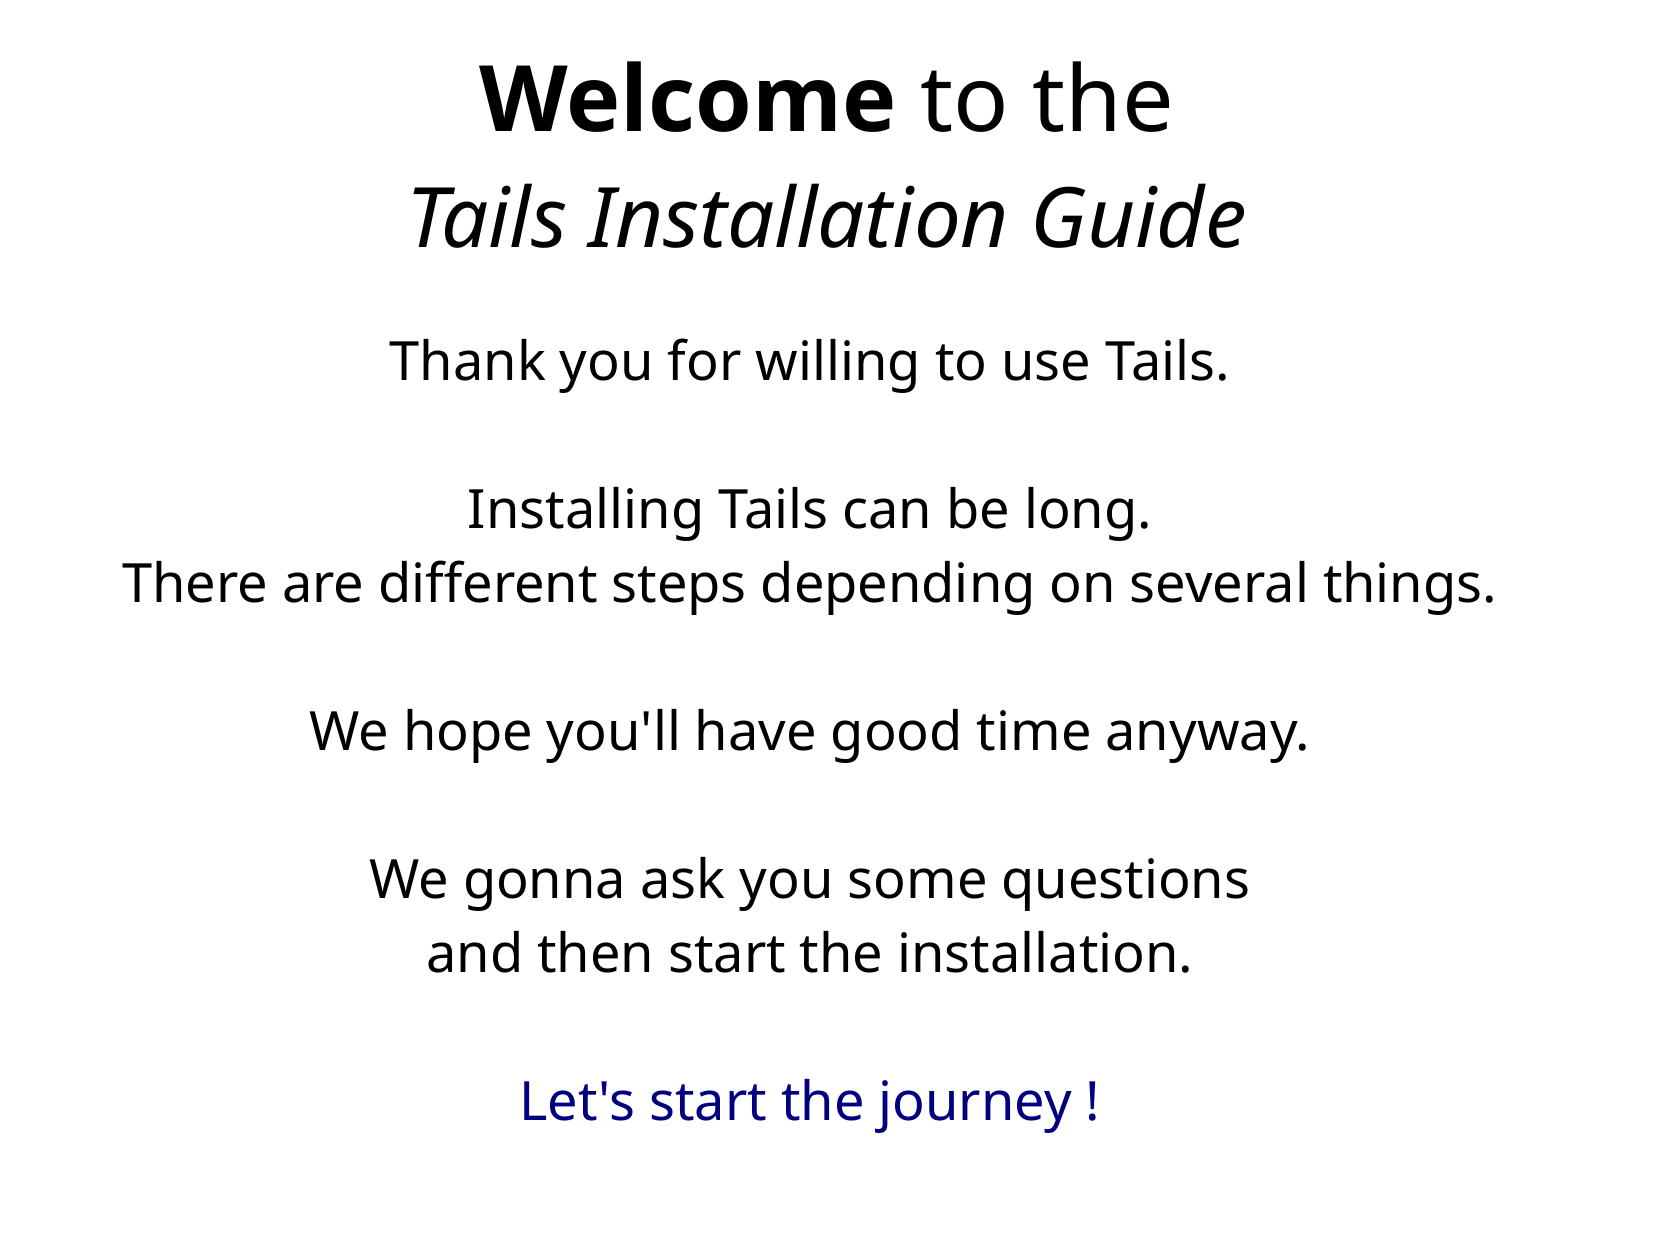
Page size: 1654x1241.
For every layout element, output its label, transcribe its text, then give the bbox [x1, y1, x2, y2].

title Welcome to the Tails Installation Guide [82, 42, 1571, 264]
subtitle Thank you for willing to use Tails. Installing Tails can be long. There are different steps depending on several things. We hope you'll have good time anyway. We gonna ask you some questions and then start the installation. Let's start the journey ! [82, 354, 1538, 1106]
